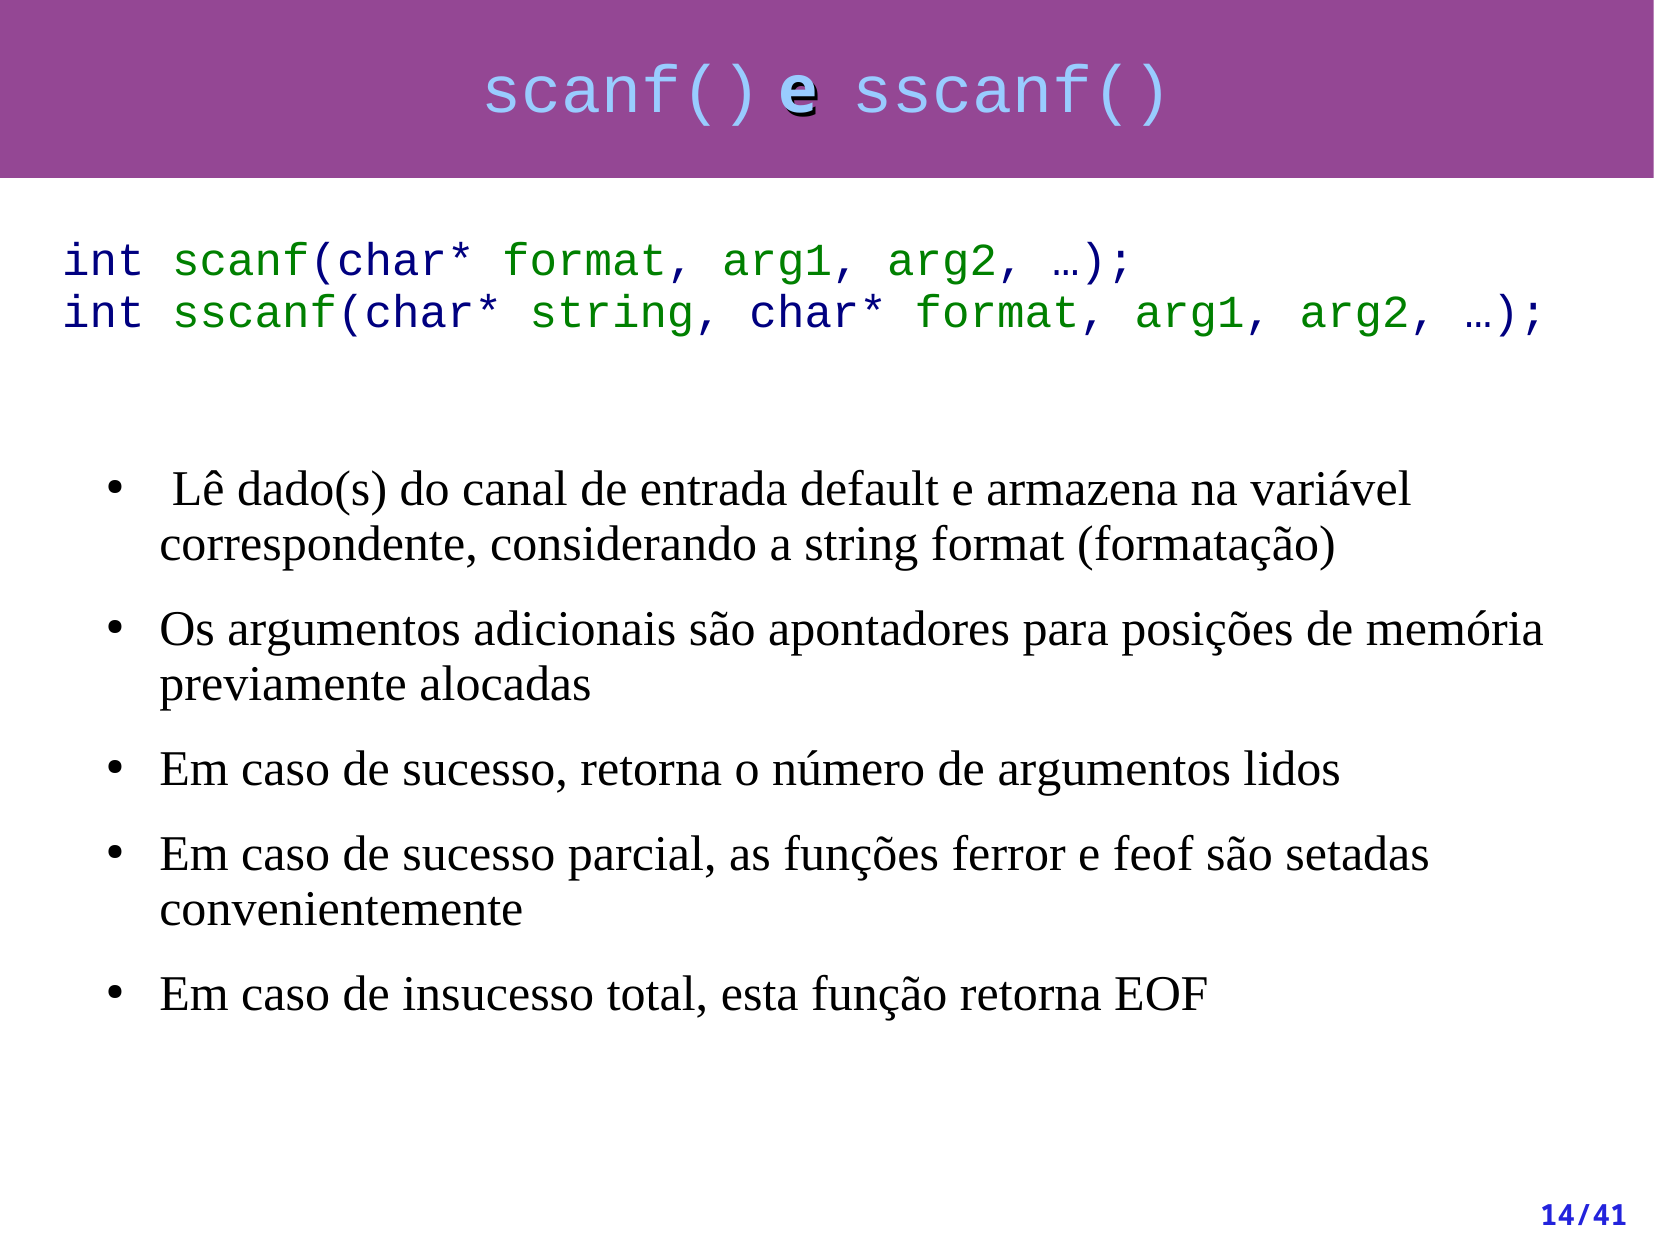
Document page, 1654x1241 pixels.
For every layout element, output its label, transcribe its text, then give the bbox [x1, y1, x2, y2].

list Lê dado(s) do canal de entrada default e armazena na variável correspondente, considerando a string format (formatação) Os argumentos adicionais são apontadores para posições de memória previamente alocadas Em caso de sucesso, retorna o número de argumentos lidos Em caso de sucesso parcial, as funções ferror e feof são setadas convenientemente Em caso de insucesso total, esta função retorna EOF [88, 460, 1577, 1241]
text_box int scanf(char* format, arg1, arg2, …); int sscanf(char* string, char* format, arg1, arg2, …); [47, 230, 1642, 378]
title scanf() e sscanf() [82, 0, 1571, 176]
